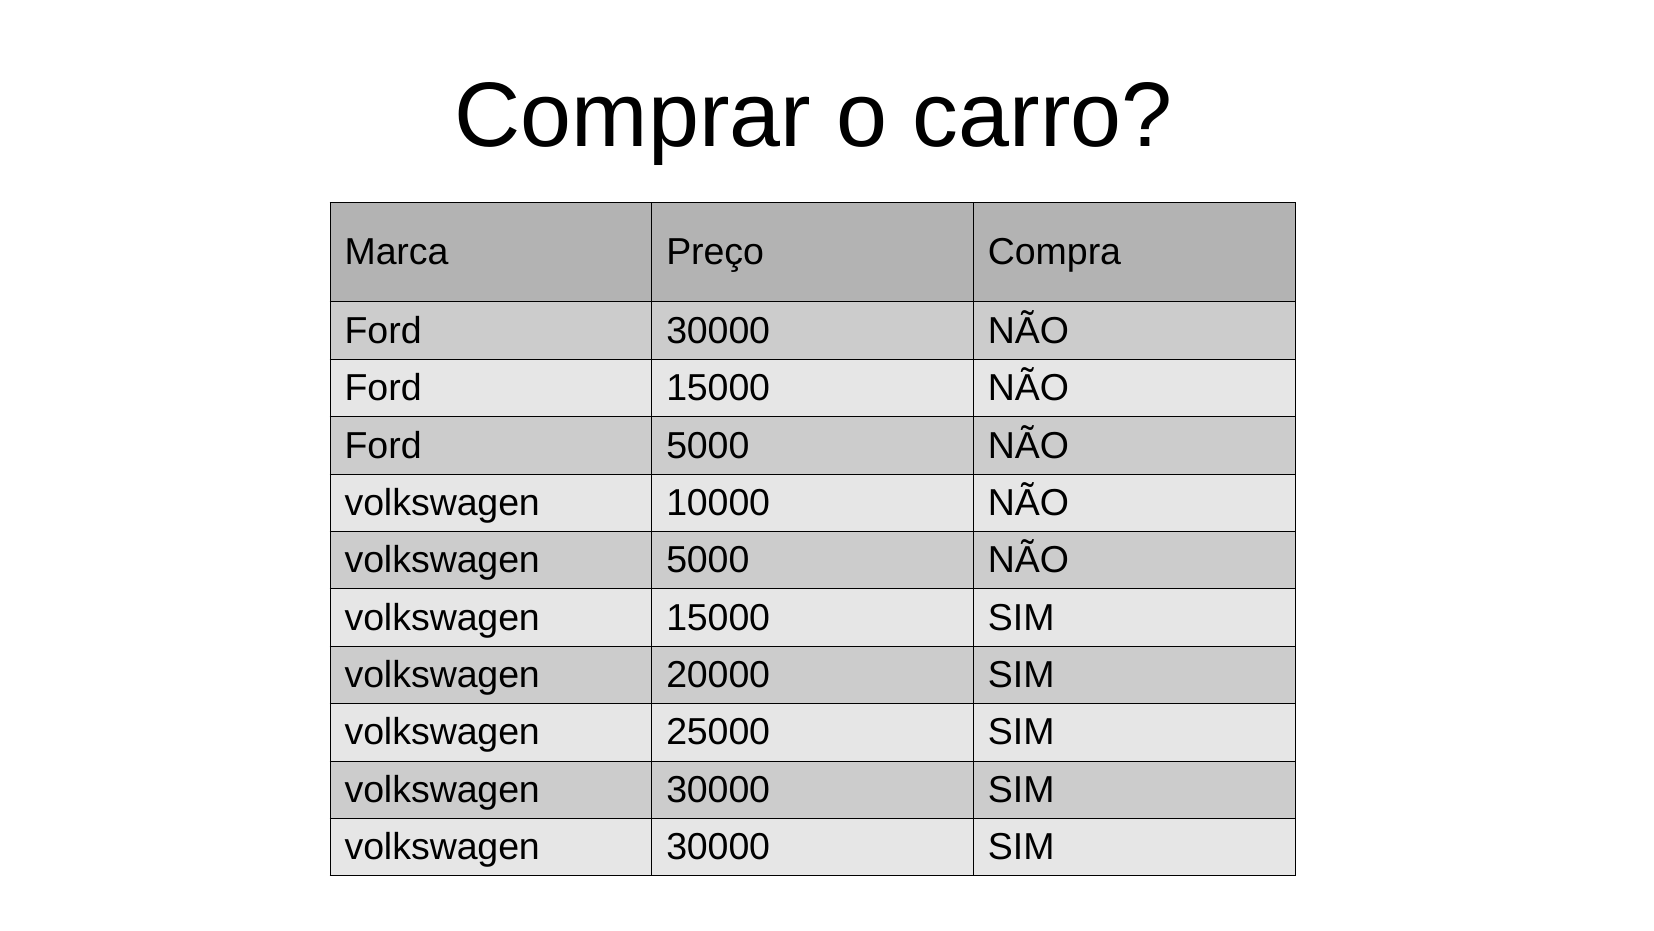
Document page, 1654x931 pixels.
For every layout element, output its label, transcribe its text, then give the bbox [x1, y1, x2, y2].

table_cell 5000 [652, 532, 973, 588]
table_cell 30000 [652, 762, 973, 818]
table_cell volkswagen [331, 589, 651, 646]
table_cell 10000 [652, 475, 973, 531]
table_cell NÃO [974, 532, 1295, 588]
table_cell NÃO [974, 360, 1295, 416]
table_cell 30000 [652, 302, 973, 359]
table_cell volkswagen [331, 475, 651, 531]
table_cell 15000 [652, 589, 973, 646]
table_header Preço [652, 203, 973, 301]
table_cell SIM [974, 762, 1295, 818]
table_cell SIM [974, 704, 1295, 761]
table_cell 20000 [652, 647, 973, 703]
table_cell NÃO [974, 302, 1295, 359]
table_cell Ford [331, 360, 651, 416]
table_cell SIM [974, 589, 1295, 646]
table_cell volkswagen [331, 819, 651, 875]
table_cell Ford [331, 417, 651, 474]
table_header Marca [331, 203, 651, 301]
table_cell SIM [974, 819, 1295, 875]
table_cell SIM [974, 647, 1295, 703]
table_cell NÃO [974, 475, 1295, 531]
table_cell volkswagen [331, 647, 651, 703]
table_cell volkswagen [331, 762, 651, 818]
table_cell Ford [331, 302, 651, 359]
table_header Compra [974, 203, 1295, 301]
table_cell 25000 [652, 704, 973, 761]
table_cell volkswagen [331, 532, 651, 588]
table_cell 15000 [652, 360, 973, 416]
table_cell NÃO [974, 417, 1295, 474]
title Comprar o carro? [82, 37, 1571, 193]
table_cell 30000 [652, 819, 973, 875]
table_cell volkswagen [331, 704, 651, 761]
table_cell 5000 [652, 417, 973, 474]
